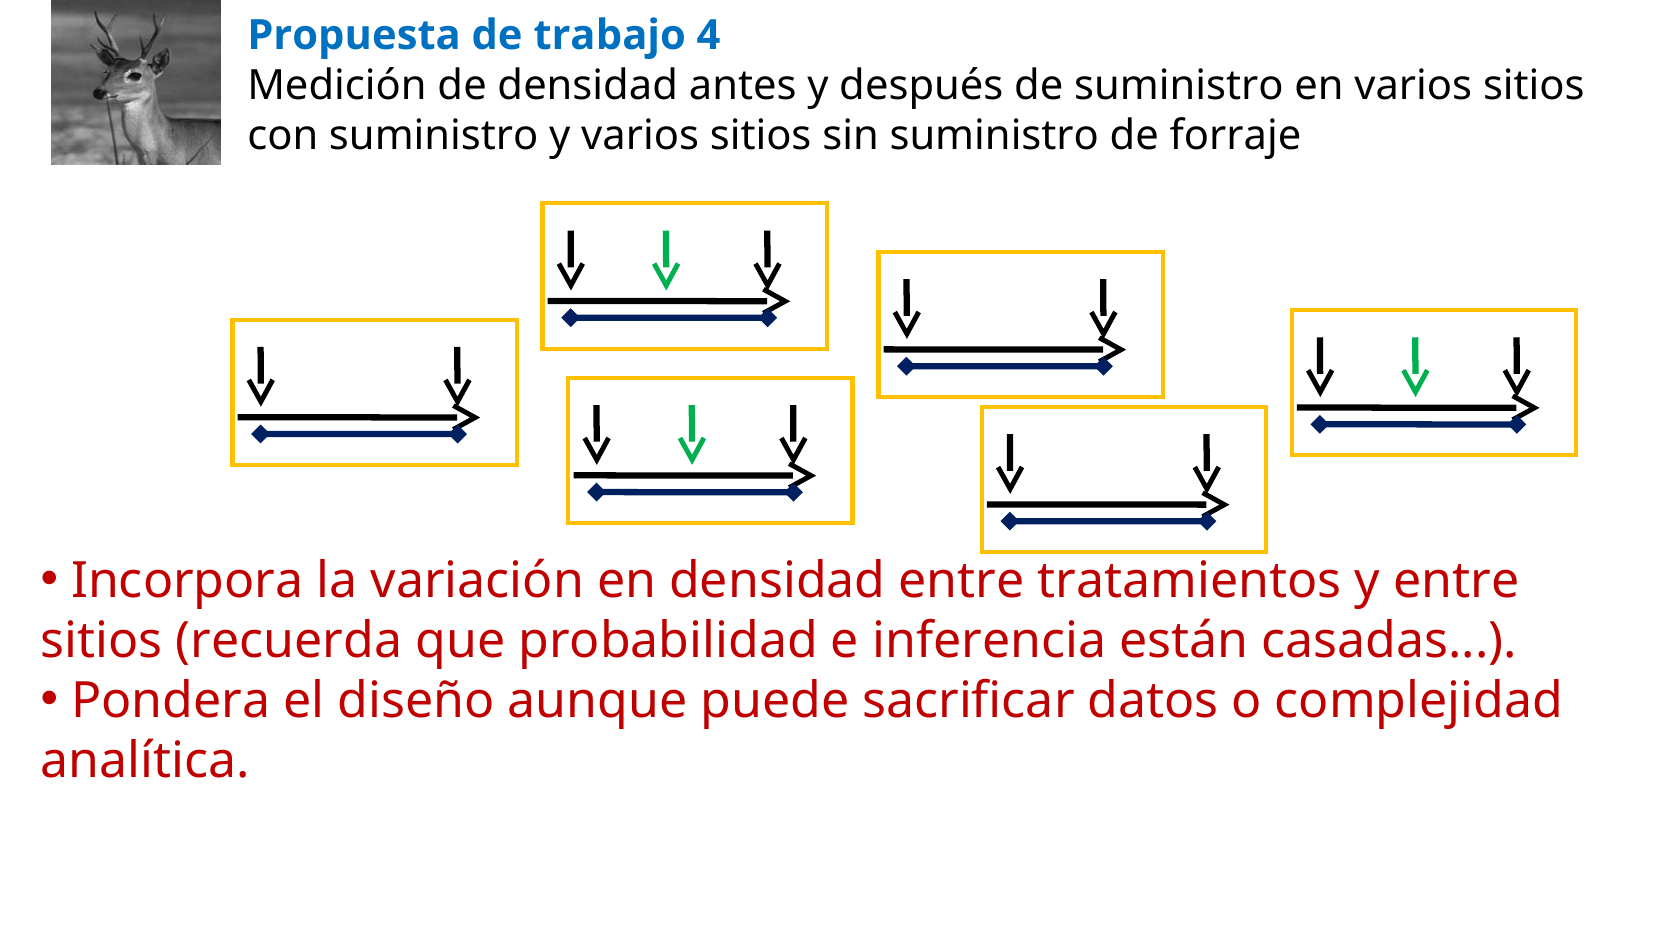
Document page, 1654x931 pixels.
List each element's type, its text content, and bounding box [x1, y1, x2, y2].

text_box Incorpora la variación en densidad entre tratamientos y entre sitios (recuerda que probabilidad e inferencia están casadas...). Pondera el diseño aunque puede sacrificar datos o complejidad analítica. [25, 539, 1641, 795]
text_box Propuesta de trabajo 4 Medición de densidad antes y después de suministro en varios sitios con suministro y varios sitios sin suministro de forraje [232, 0, 1615, 166]
picture [51, 0, 221, 165]
